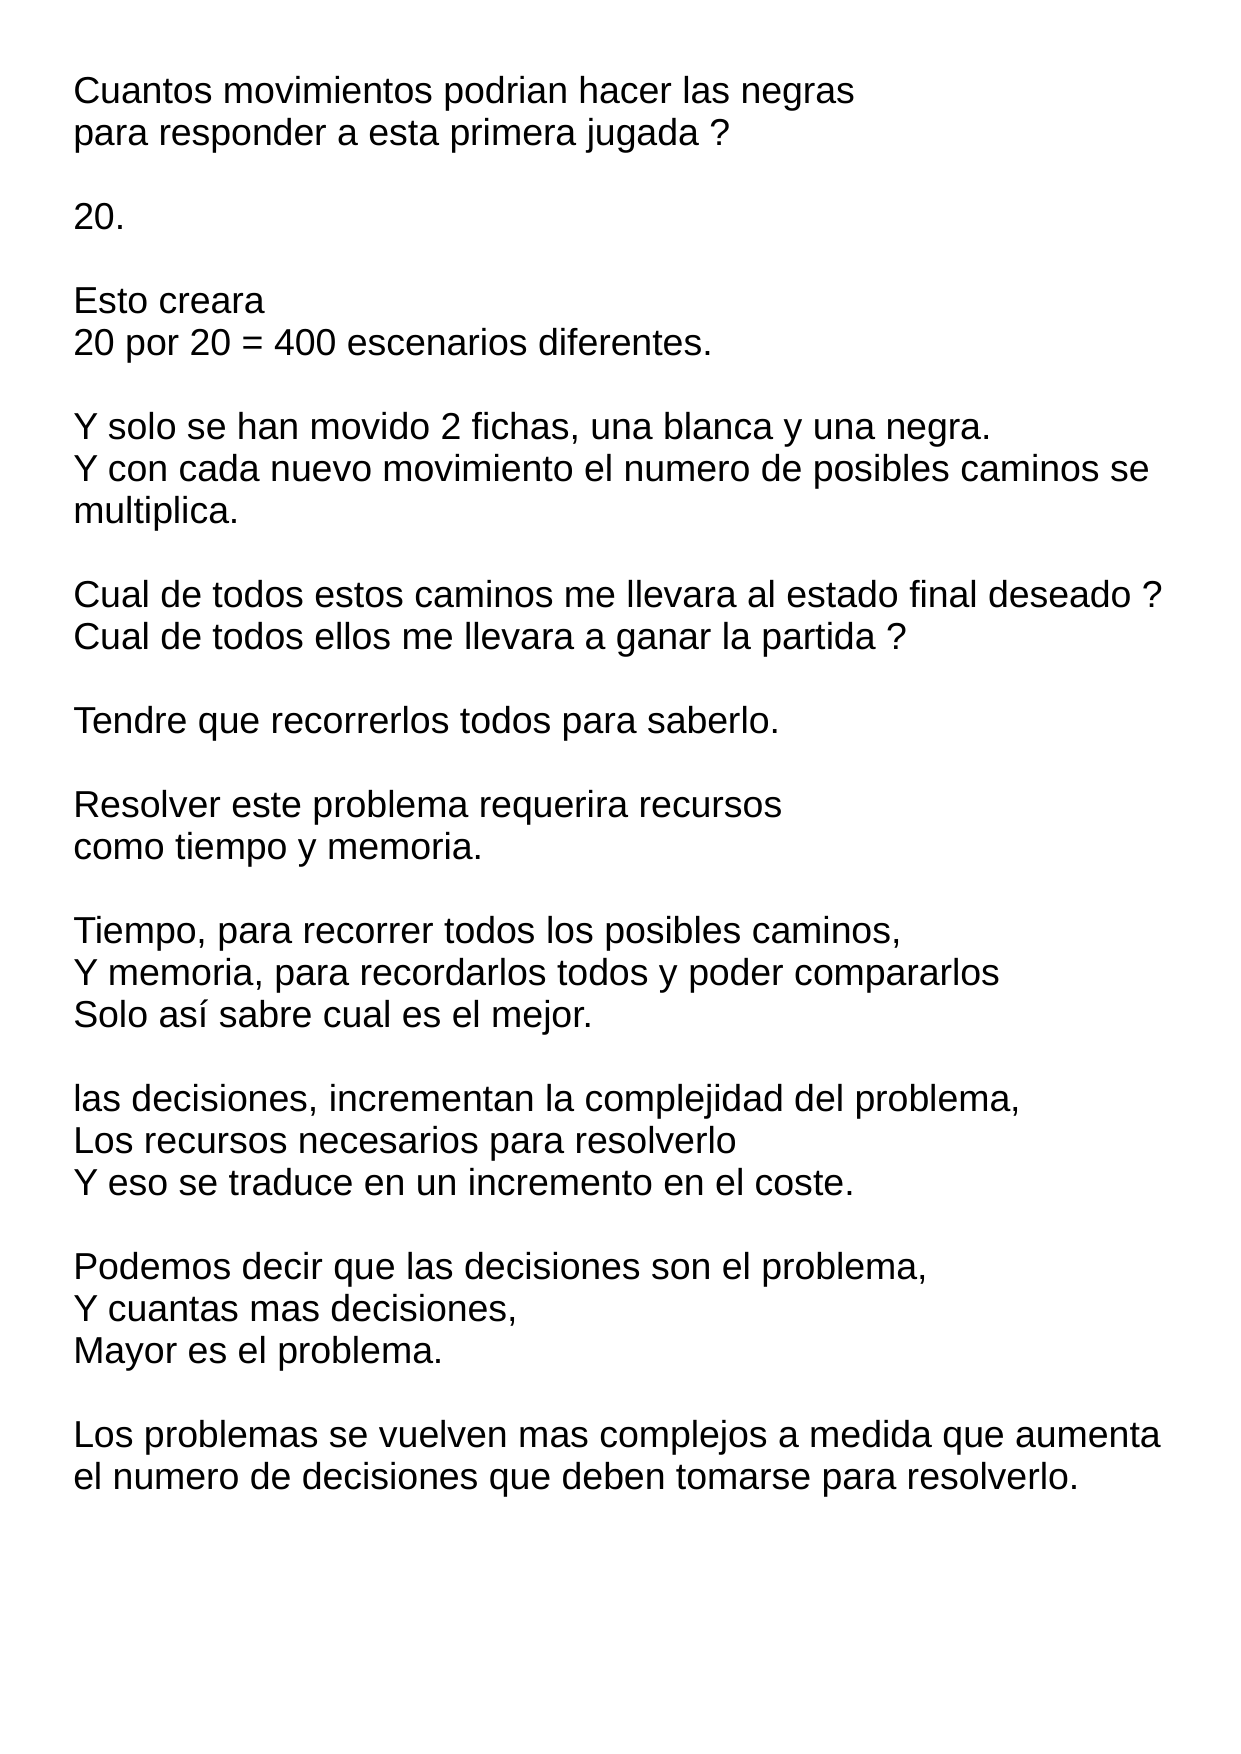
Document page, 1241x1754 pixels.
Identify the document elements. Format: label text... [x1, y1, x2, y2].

text_box Cuantos movimientos podrian hacer las negras para responder a esta primera jugada ? 20. Esto creara 20 por 20 = 400 escenarios diferentes. Y solo se han movido 2 fichas, una blanca y una negra. Y con cada nuevo movimiento el numero de posibles caminos se multiplica. Cual de todos estos caminos me llevara al estado final deseado ? Cual de todos ellos me llevara a ganar la partida ? Tendre que recorrerlos todos para saberlo. Resolver este problema requerira recursos como tiempo y memoria. Tiempo, para recorrer todos los posibles caminos, Y memoria, para recordarlos todos y poder compararlos Solo así sabre cual es el mejor. las decisiones, incrementan la complejidad del problema, Los recursos necesarios para resolverlo Y eso se traduce en un incremento en el coste. Podemos decir que las decisiones son el problema, Y cuantas mas decisiones, Mayor es el problema. Los problemas se vuelven mas complejos a medida que aumenta el numero de decisiones que deben tomarse para resolverlo. [58, 62, 1182, 1589]
